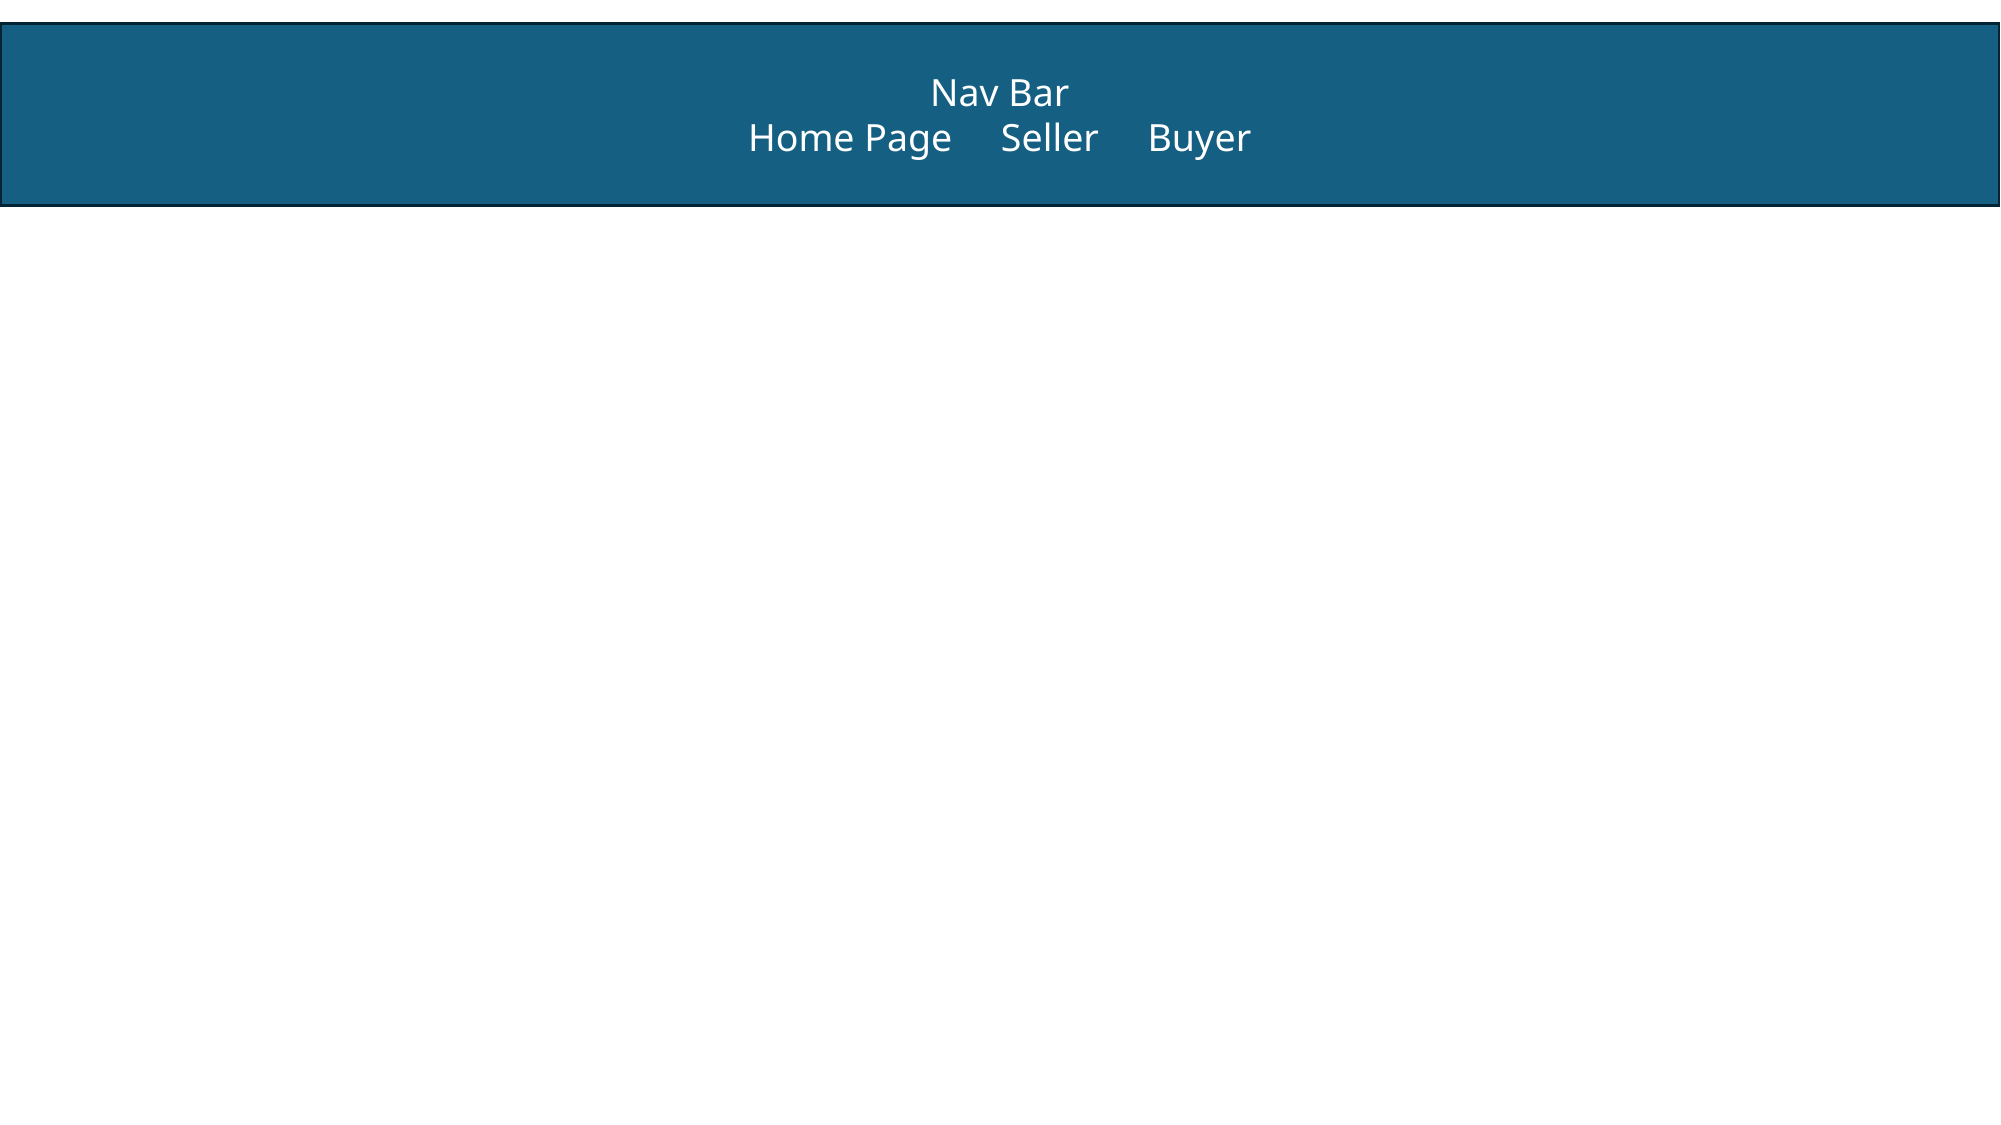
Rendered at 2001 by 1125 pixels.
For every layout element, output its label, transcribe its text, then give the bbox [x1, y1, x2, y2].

text_box Nav Bar Home Page Seller Buyer [0, 23, 2000, 205]
